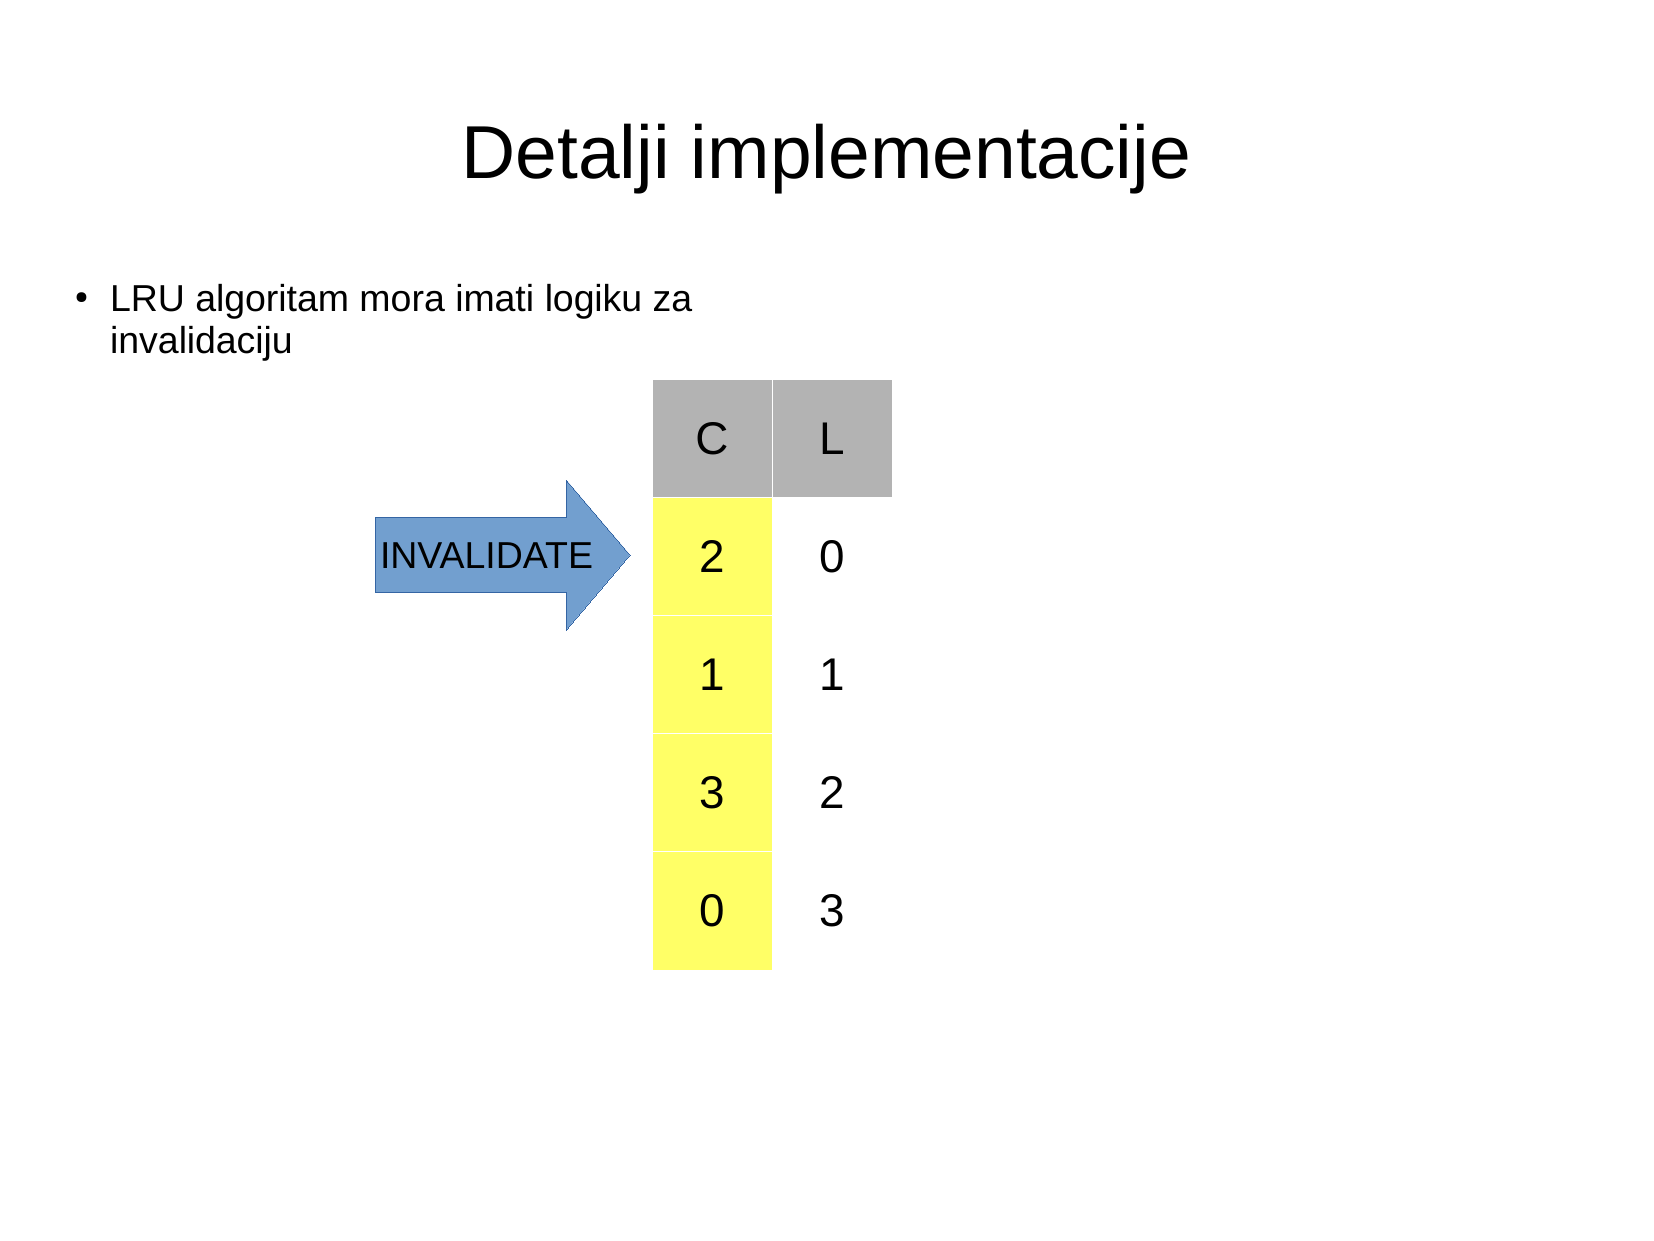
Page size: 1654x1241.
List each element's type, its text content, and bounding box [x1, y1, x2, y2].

table_cell 2 [653, 498, 772, 615]
title Detalji implementacije [82, 49, 1571, 257]
table_cell 3 [653, 734, 772, 851]
text_box LRU algoritam mora imati logiku za invalidaciju [60, 270, 751, 369]
table_header L [773, 380, 892, 497]
table_cell 2 [773, 734, 892, 851]
table_cell 0 [653, 852, 772, 970]
table_cell 1 [653, 616, 772, 733]
table_cell 3 [773, 852, 892, 970]
table_cell 1 [773, 616, 892, 733]
text_box INVALIDATE [375, 480, 631, 631]
table_header C [653, 380, 772, 497]
table_cell 0 [773, 498, 892, 615]
